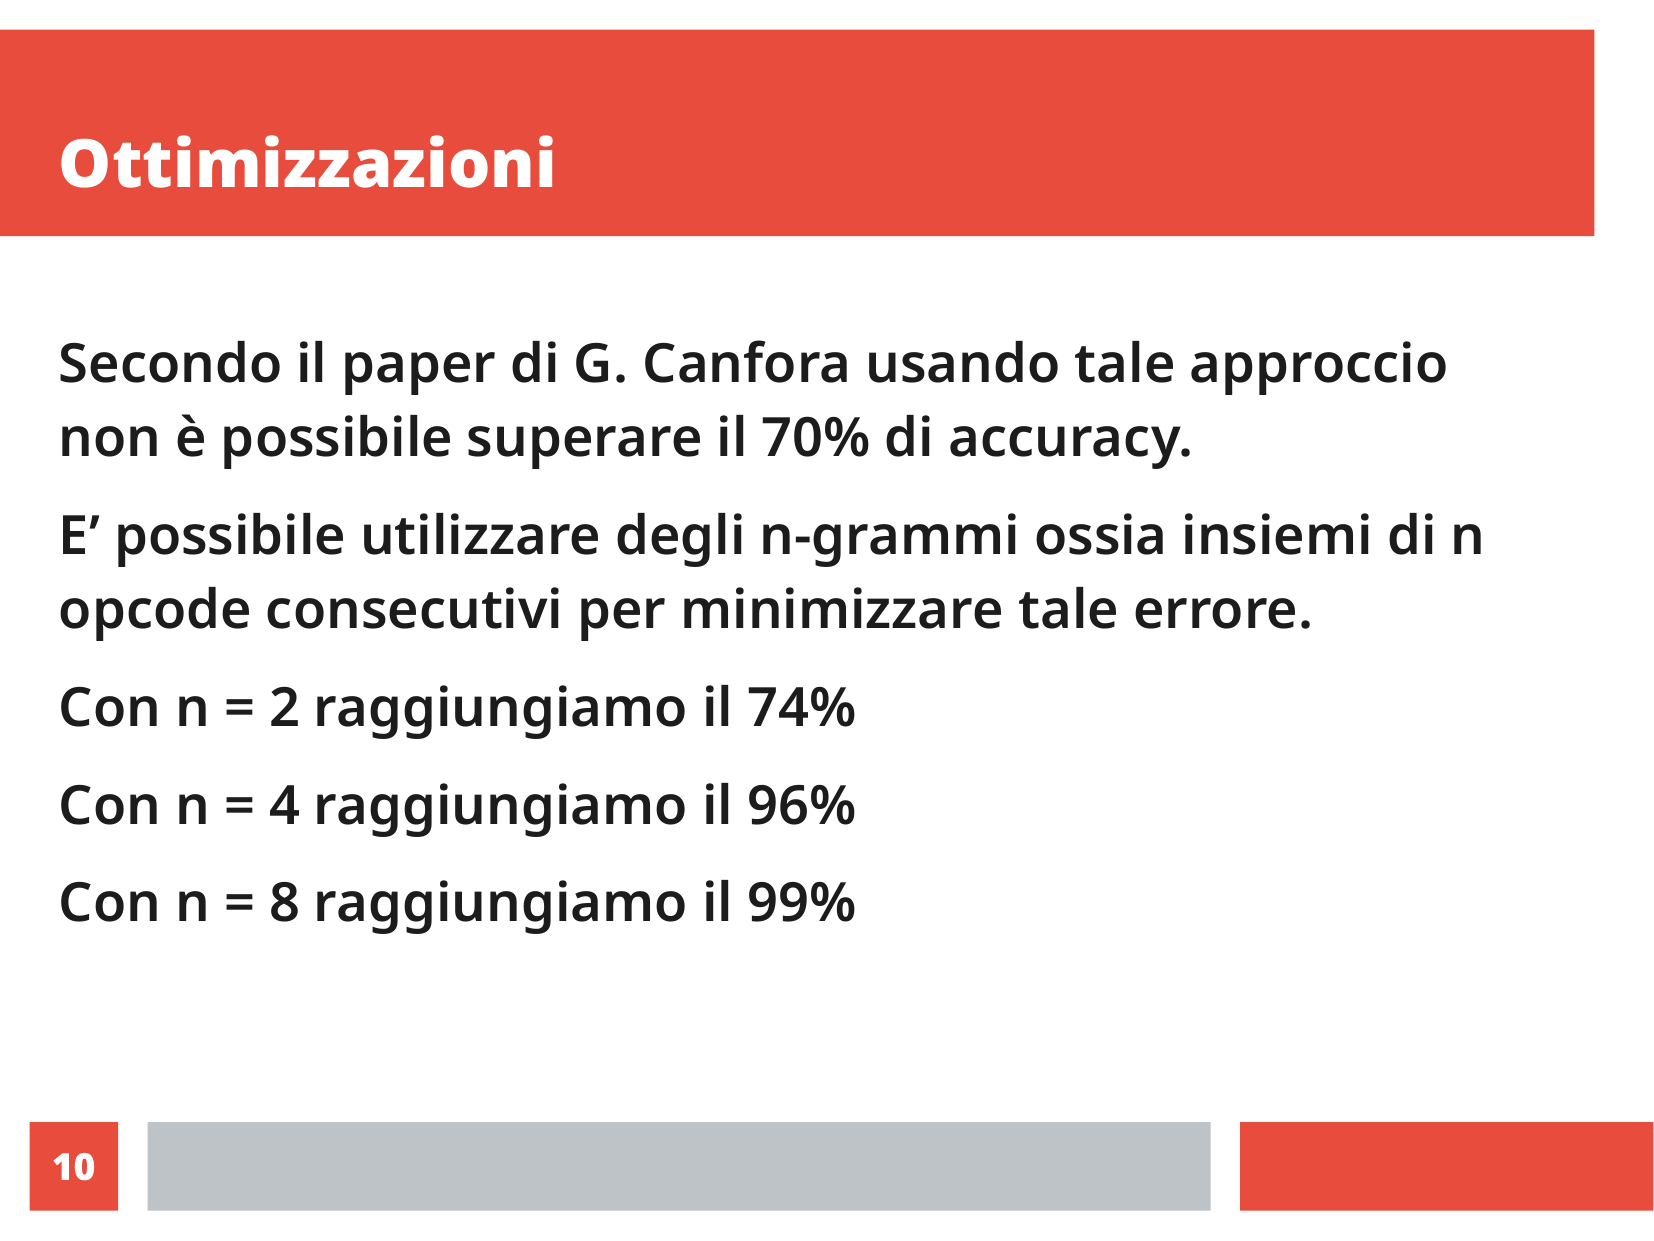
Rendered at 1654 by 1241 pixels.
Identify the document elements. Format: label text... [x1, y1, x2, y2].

list Secondo il paper di G. Canfora usando tale approccio non è possibile superare il 70% di accuracy. E’ possibile utilizzare degli n-grammi ossia insiemi di n opcode consecutivi per minimizzare tale errore. Con n = 2 raggiungiamo il 74% Con n = 4 raggiungiamo il 96% Con n = 8 raggiungiamo il 99% [59, 324, 1565, 1093]
title Ottimizzazioni [59, 59, 1595, 207]
